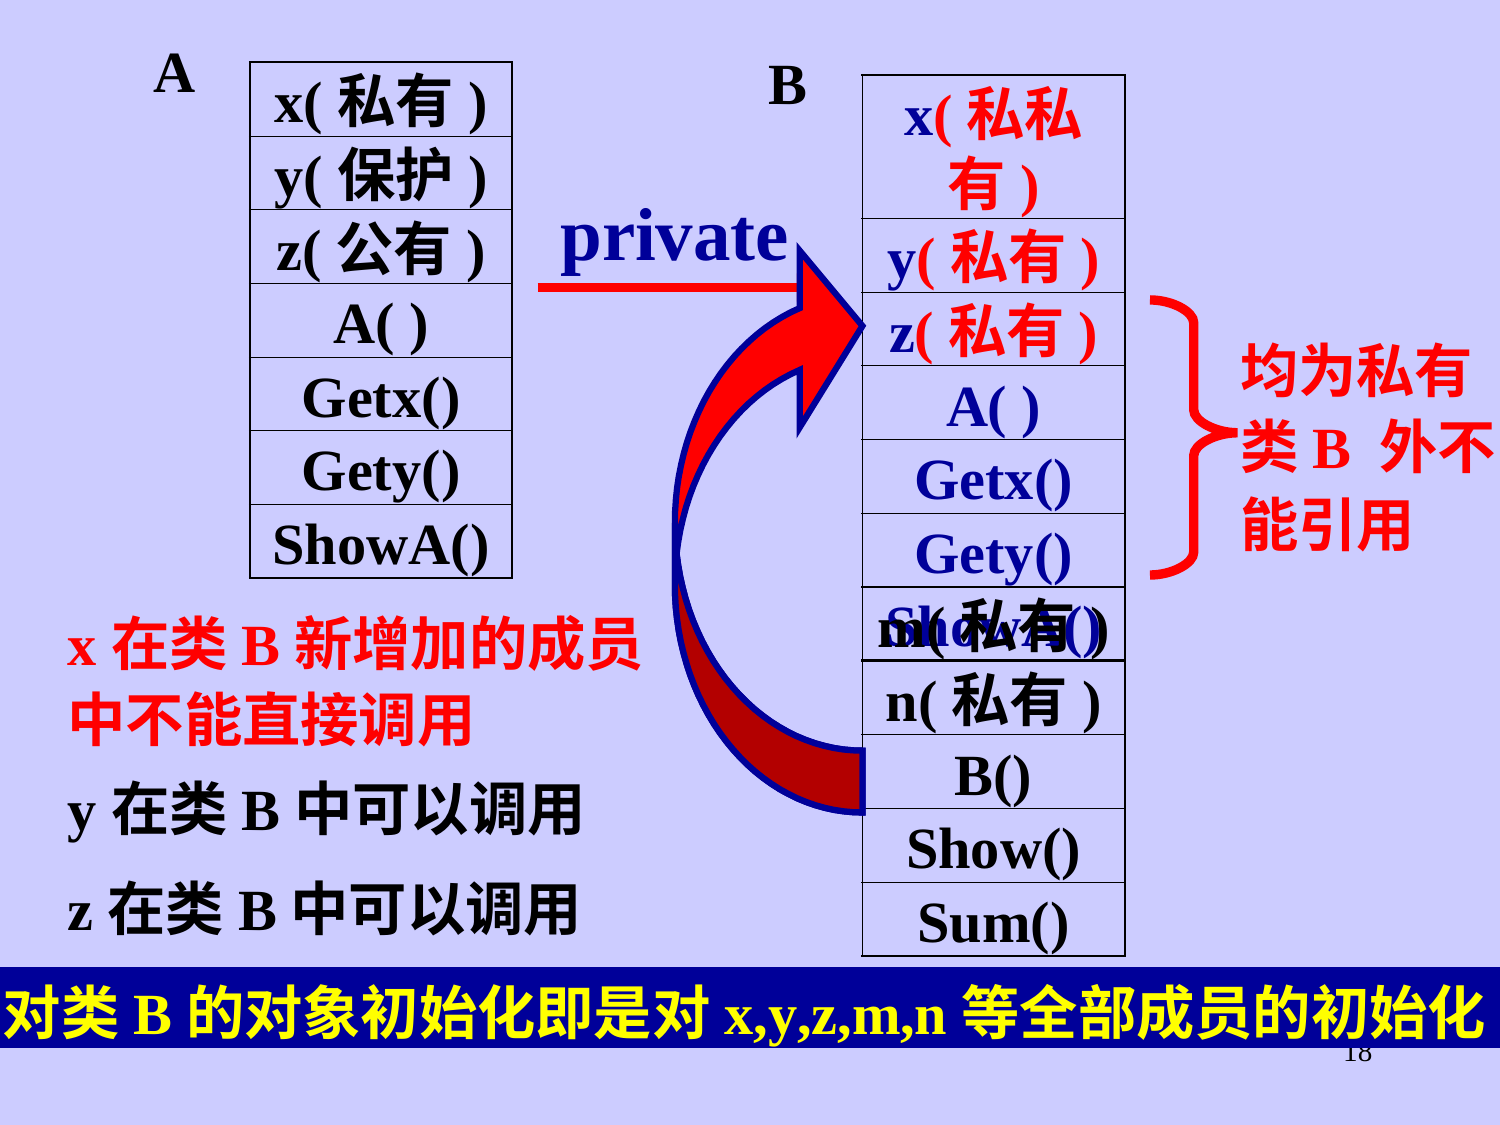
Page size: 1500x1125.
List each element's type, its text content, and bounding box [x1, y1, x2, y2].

table_cell n(私有) [863, 662, 1124, 734]
table_header x(私私有) [863, 76, 1124, 218]
text_box [674, 250, 863, 813]
table_cell Getx() [863, 440, 1124, 513]
text_box x在类B新增加的成员中不能直接调用 [64, 597, 668, 756]
table_cell Show() [863, 809, 1124, 882]
table_cell Gety() [251, 431, 511, 504]
table_cell y(私有) [863, 219, 1124, 292]
text_box 均为私有类B 外不能引用 [1237, 324, 1500, 560]
table_cell z(公有) [251, 210, 511, 283]
table_cell z(私有) [863, 293, 1124, 365]
table_cell y(保护) [251, 137, 511, 209]
table_cell Gety() [863, 514, 1124, 586]
text_box <编号> [1074, 1048, 1388, 1101]
table_cell A( ) [251, 284, 511, 357]
table_header m(私有) [863, 588, 1124, 661]
text_box private [549, 174, 801, 278]
table_cell B() [863, 735, 1124, 808]
text_box 对类B的对象初始化即是对x,y,z,m,n等全部成员的初始化 [0, 967, 1500, 1048]
text_box z在类B中可以调用 [64, 863, 815, 944]
table_header x(私有) [251, 63, 511, 136]
text_box A [137, 24, 213, 106]
text_box B [750, 37, 826, 119]
table_cell ShowA() [251, 505, 511, 577]
table_cell Sum() [863, 883, 1124, 955]
text_box y在类B中可以调用 [64, 763, 815, 844]
table_cell A( ) [863, 366, 1124, 439]
table_cell Getx() [251, 358, 511, 430]
